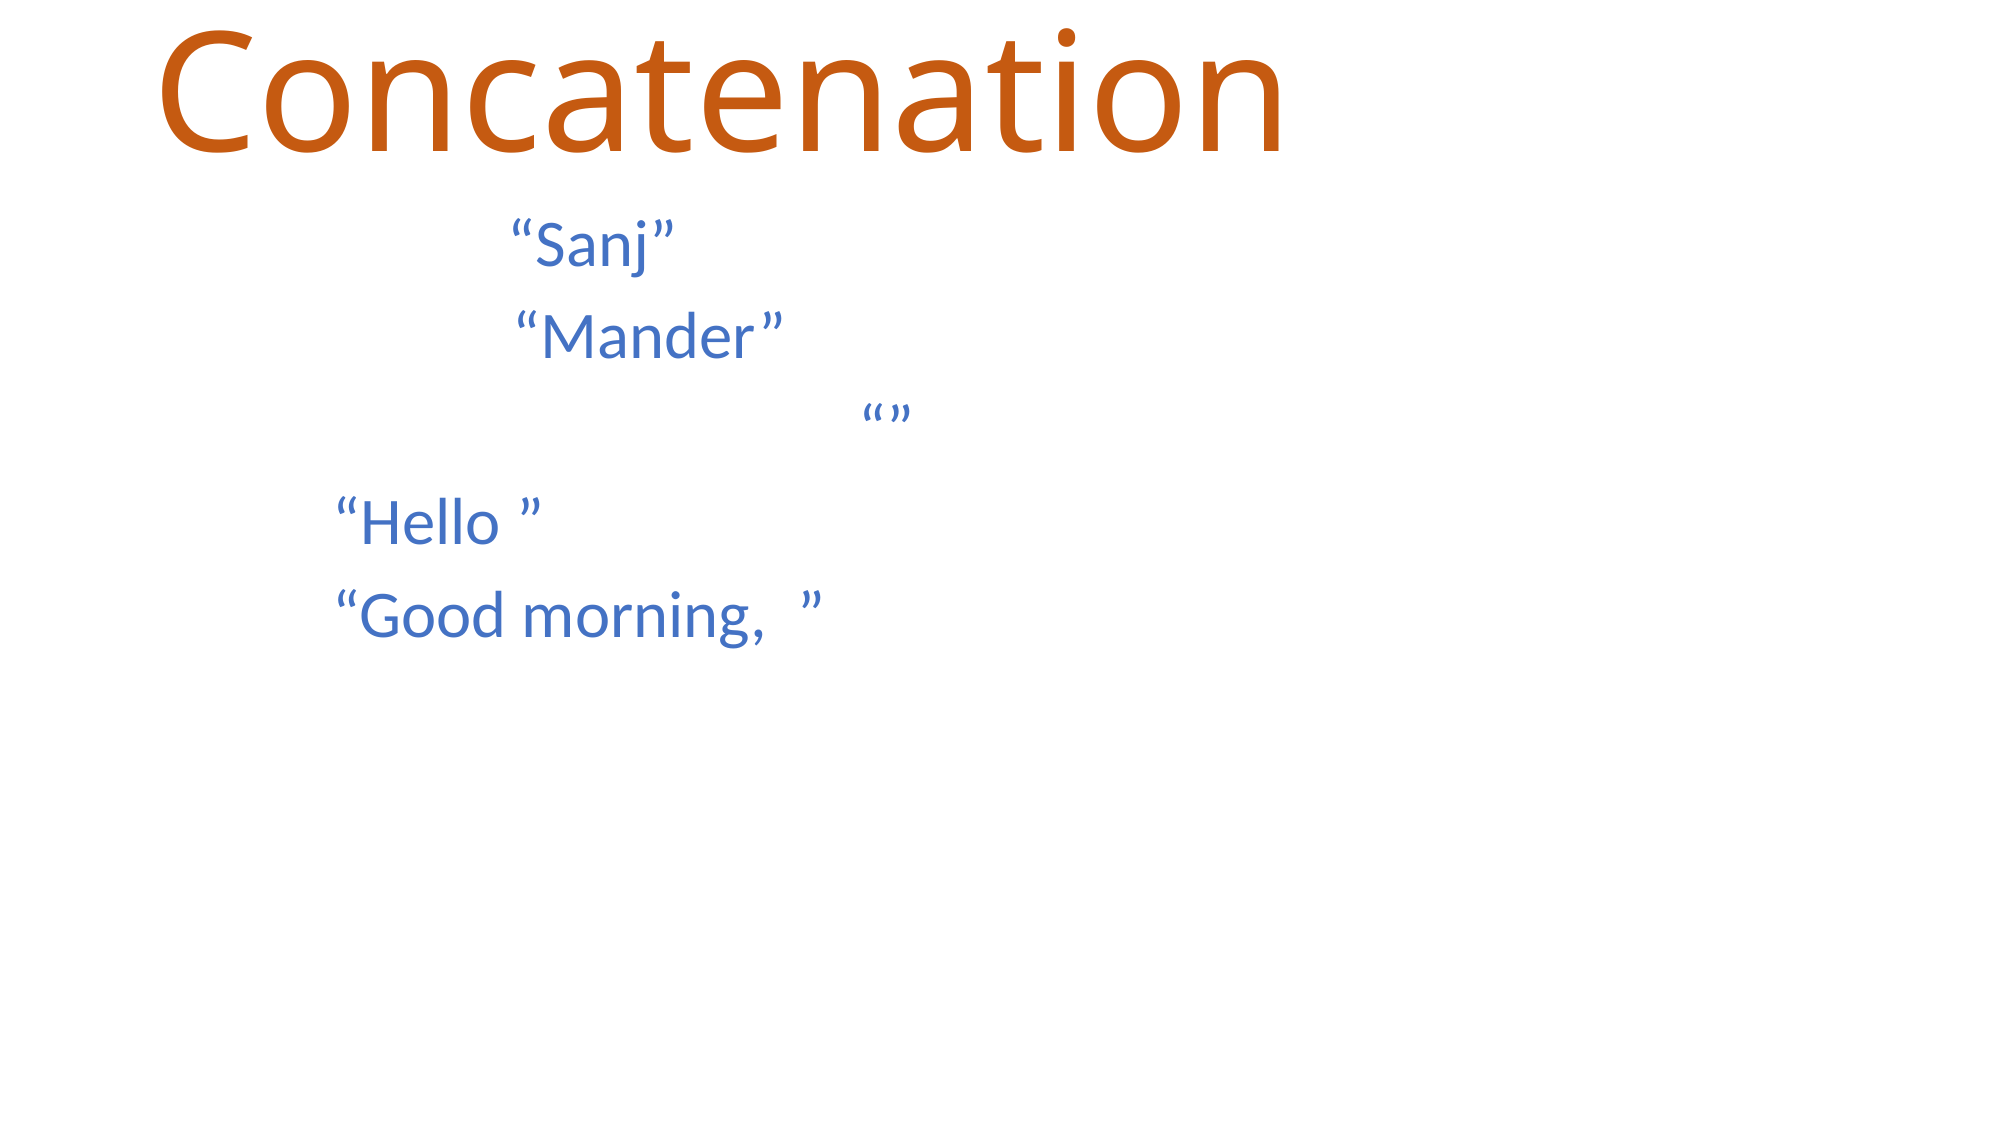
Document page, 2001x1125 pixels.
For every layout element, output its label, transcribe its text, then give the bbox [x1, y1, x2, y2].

list Concatenation first_name = “Sanj” last_name = “Mander” full_name = first_name + “” + last_name print ( “Hello ” + first_name ) print ( “Good morning, ” + full_name ) [137, 0, 1863, 1014]
